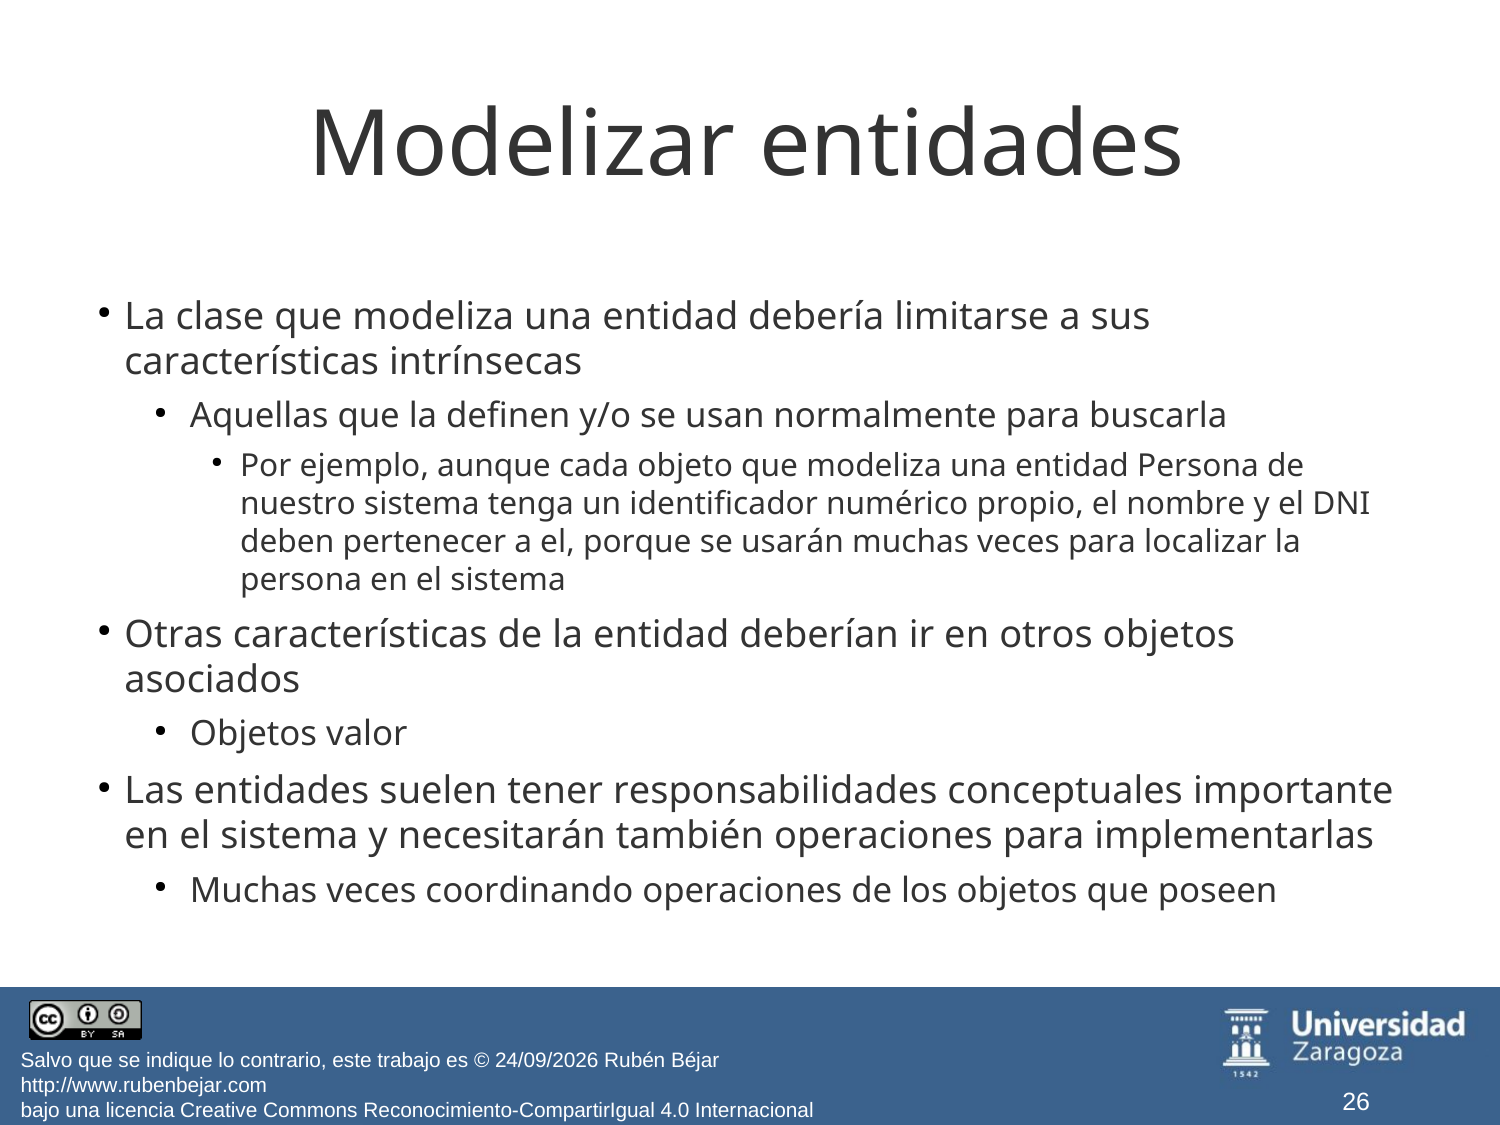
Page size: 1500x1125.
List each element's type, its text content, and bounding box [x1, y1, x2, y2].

title Modelizar entidades [74, 21, 1420, 257]
picture [0, 987, 1500, 1125]
list La clase que modeliza una entidad debería limitarse a sus características intrínsecas Aquellas que la definen y/o se usan normalmente para buscarla Por ejemplo, aunque cada objeto que modeliza una entidad Persona de nuestro sistema tenga un identificador numérico propio, el nombre y el DNI deben pertenecer a el, porque se usarán muchas veces para localizar la persona en el sistema Otras características de la entidad deberían ir en otros objetos asociados Objetos valor Las entidades suelen tener responsabilidades conceptuales importante en el sistema y necesitarán también operaciones para implementarlas Muchas veces coordinando operaciones de los objetos que poseen [82, 283, 1418, 957]
